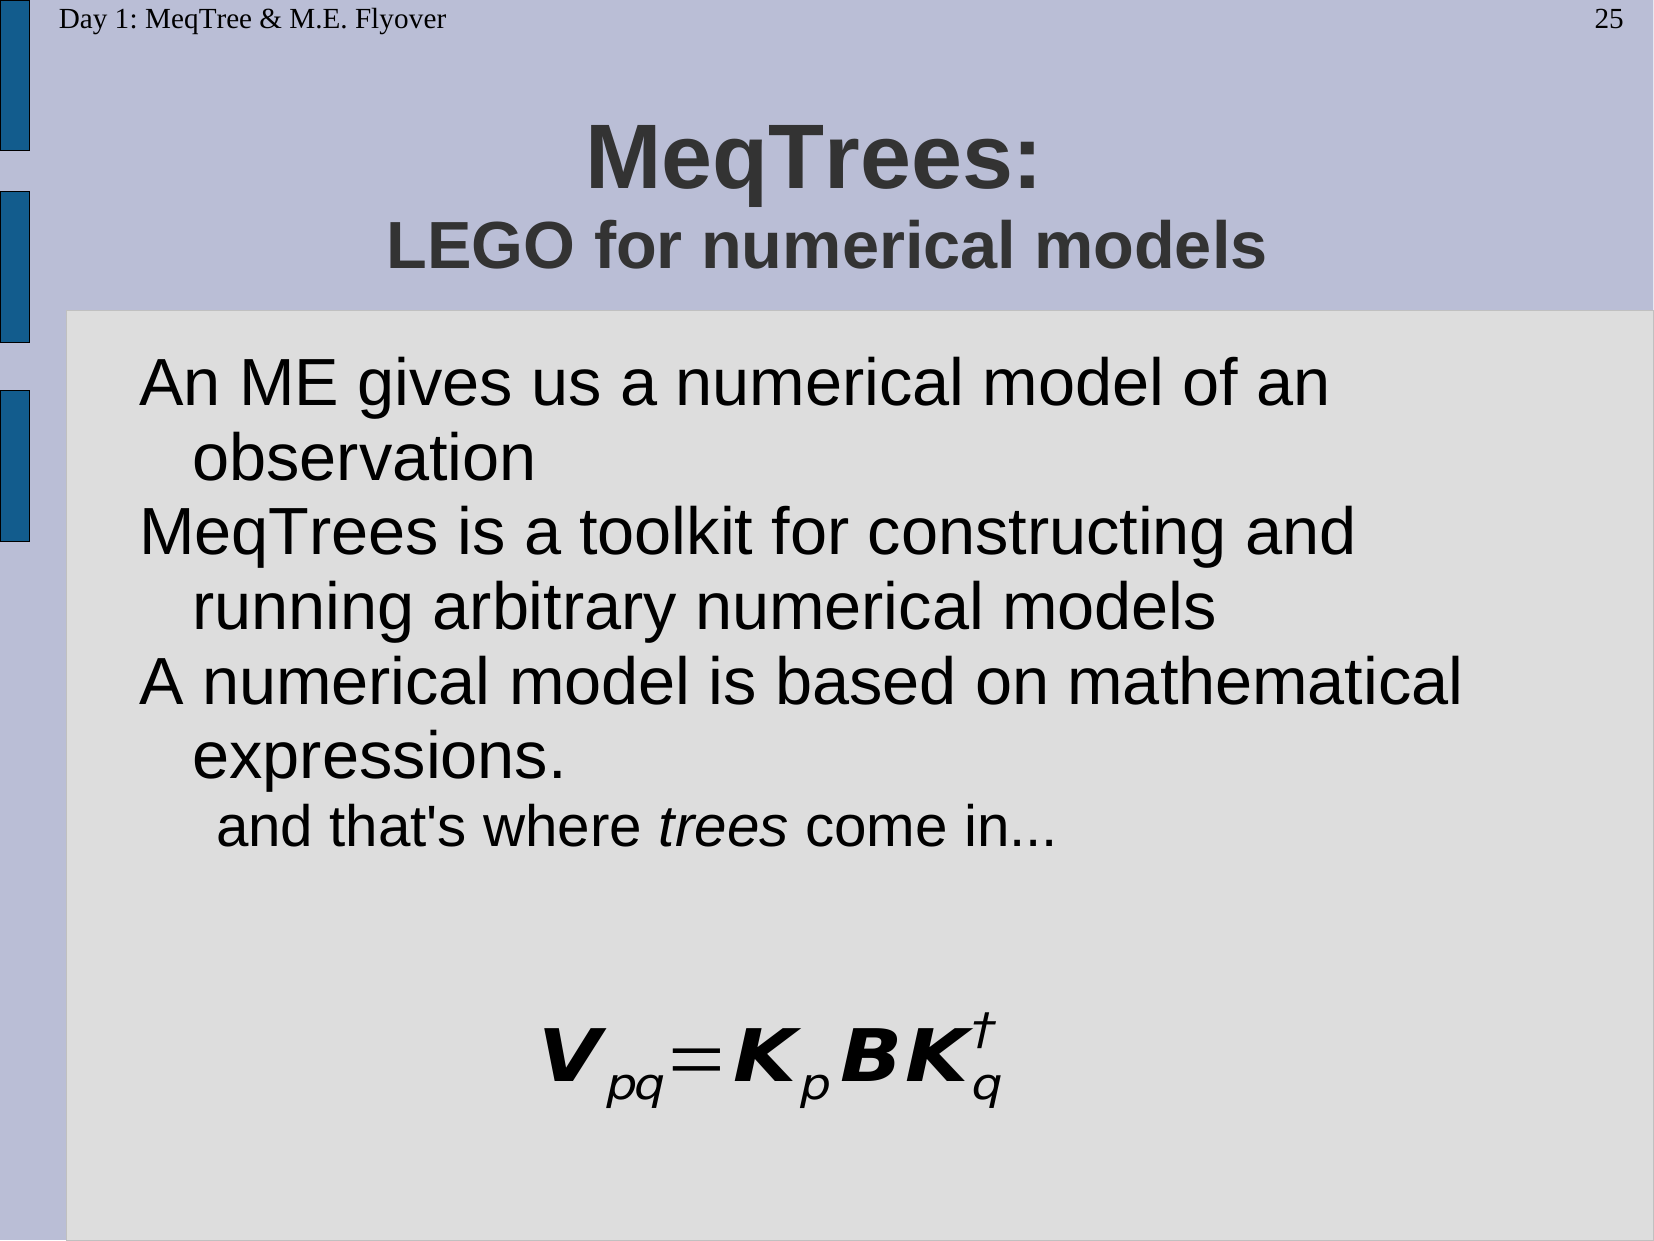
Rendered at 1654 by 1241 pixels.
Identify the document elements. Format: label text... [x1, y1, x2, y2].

title MeqTrees: LEGO for numerical models [121, 98, 1534, 291]
chart [531, 1003, 1006, 1110]
list An ME gives us a numerical model of an observation MeqTrees is a toolkit for constructing and running arbitrary numerical models A numerical model is based on mathematical expressions. and that's where trees come in... [121, 344, 1534, 1112]
